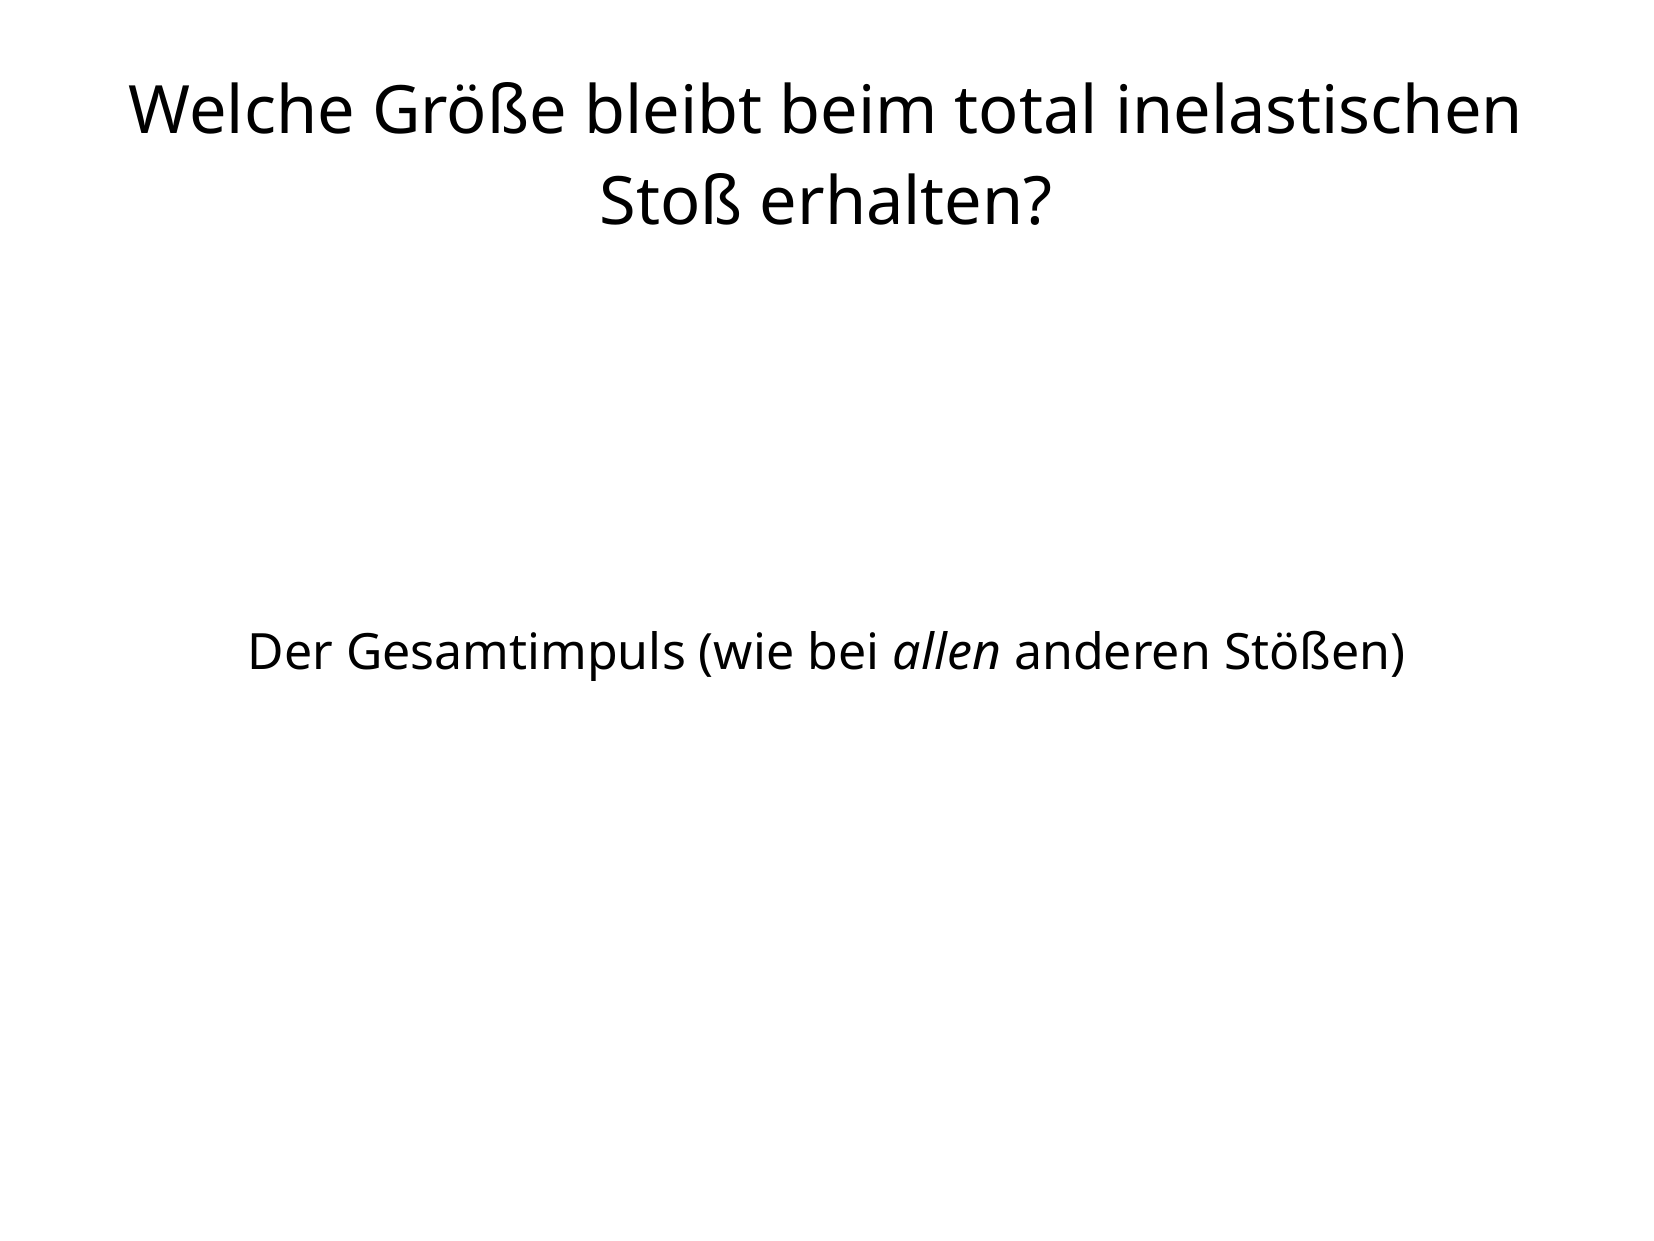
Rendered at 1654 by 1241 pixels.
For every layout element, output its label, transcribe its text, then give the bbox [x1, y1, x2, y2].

subtitle Der Gesamtimpuls (wie bei allen anderen Stößen) [82, 290, 1571, 1010]
title Welche Größe bleibt beim total inelastischen Stoß erhalten? [82, 49, 1571, 257]
